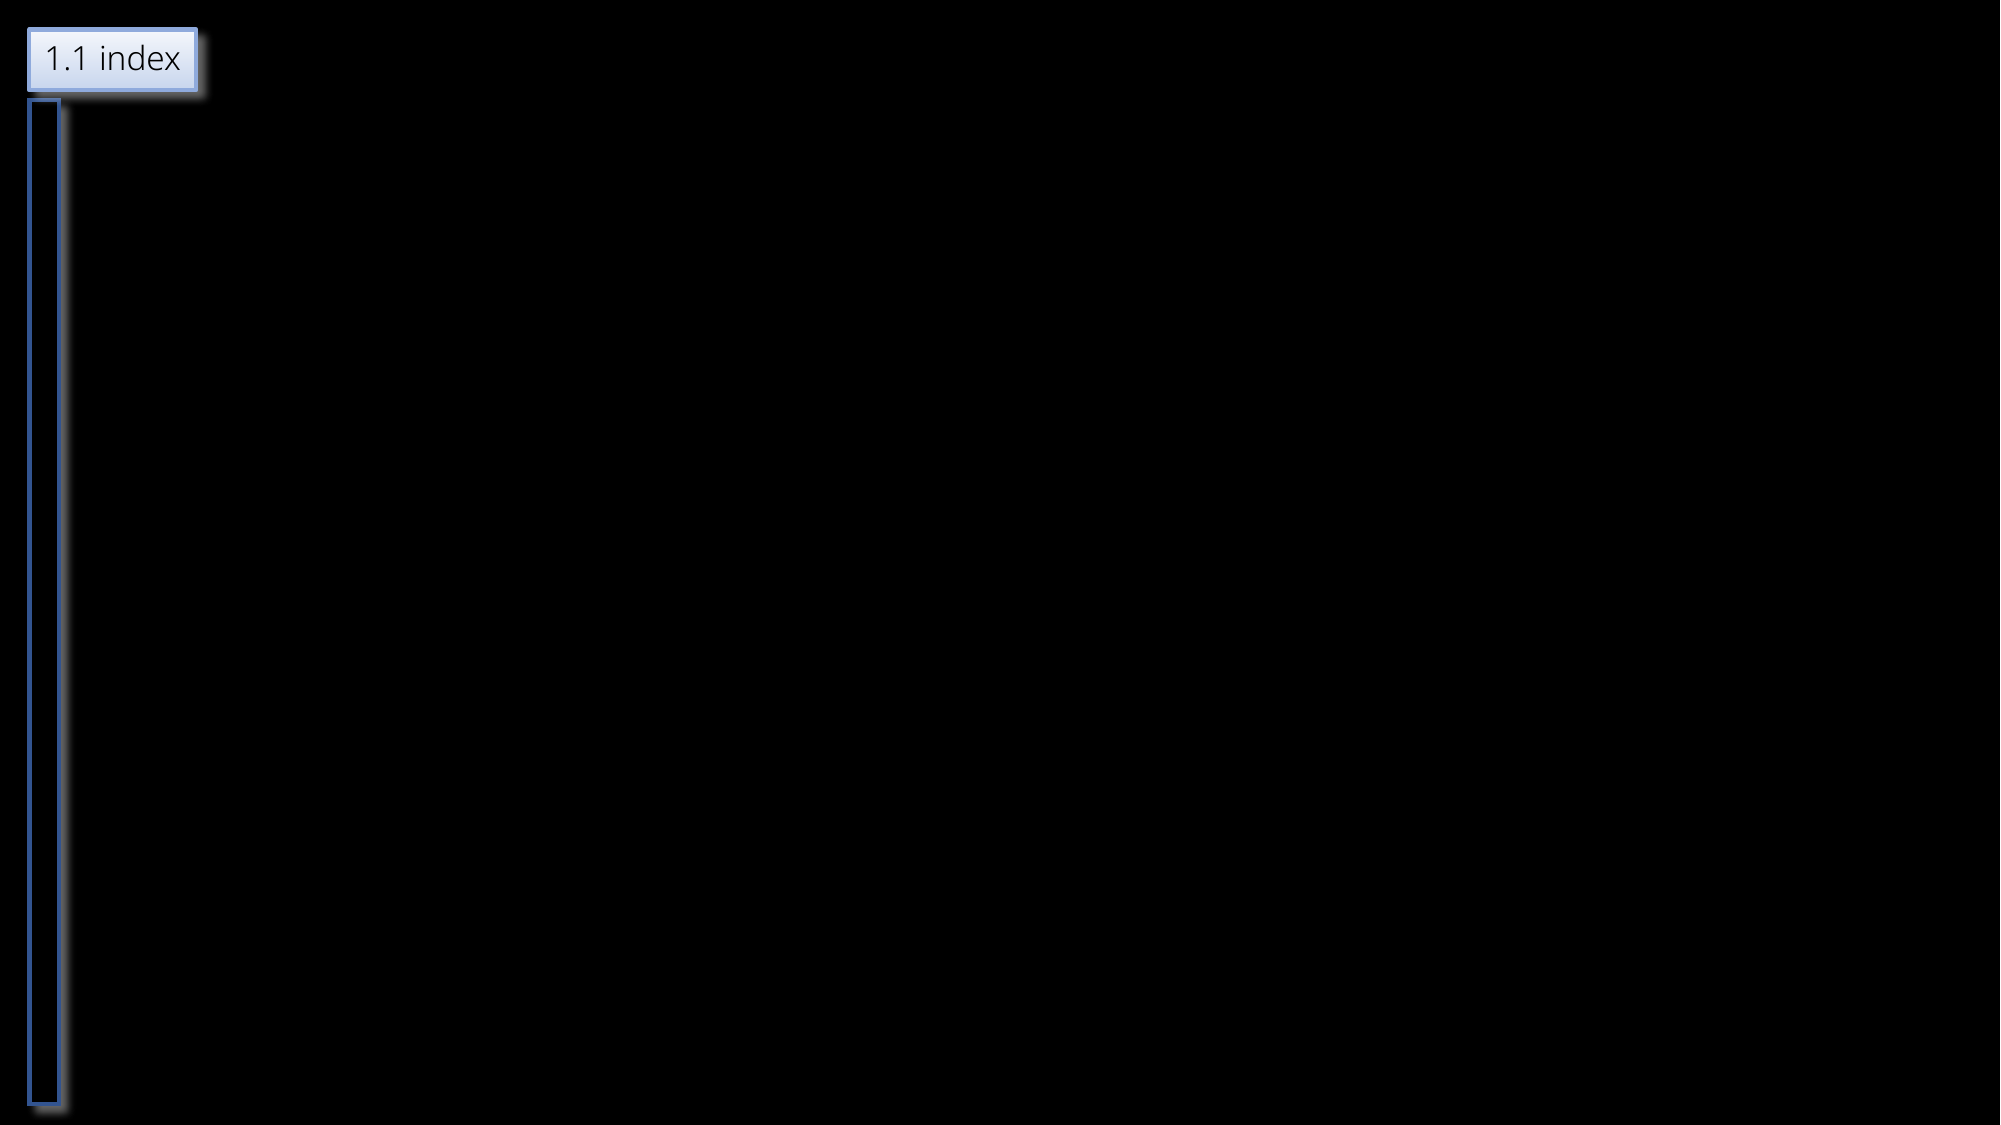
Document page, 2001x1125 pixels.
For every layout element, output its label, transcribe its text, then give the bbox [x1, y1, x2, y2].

title 1.1 index [29, 29, 196, 91]
text_box [29, 100, 60, 1105]
